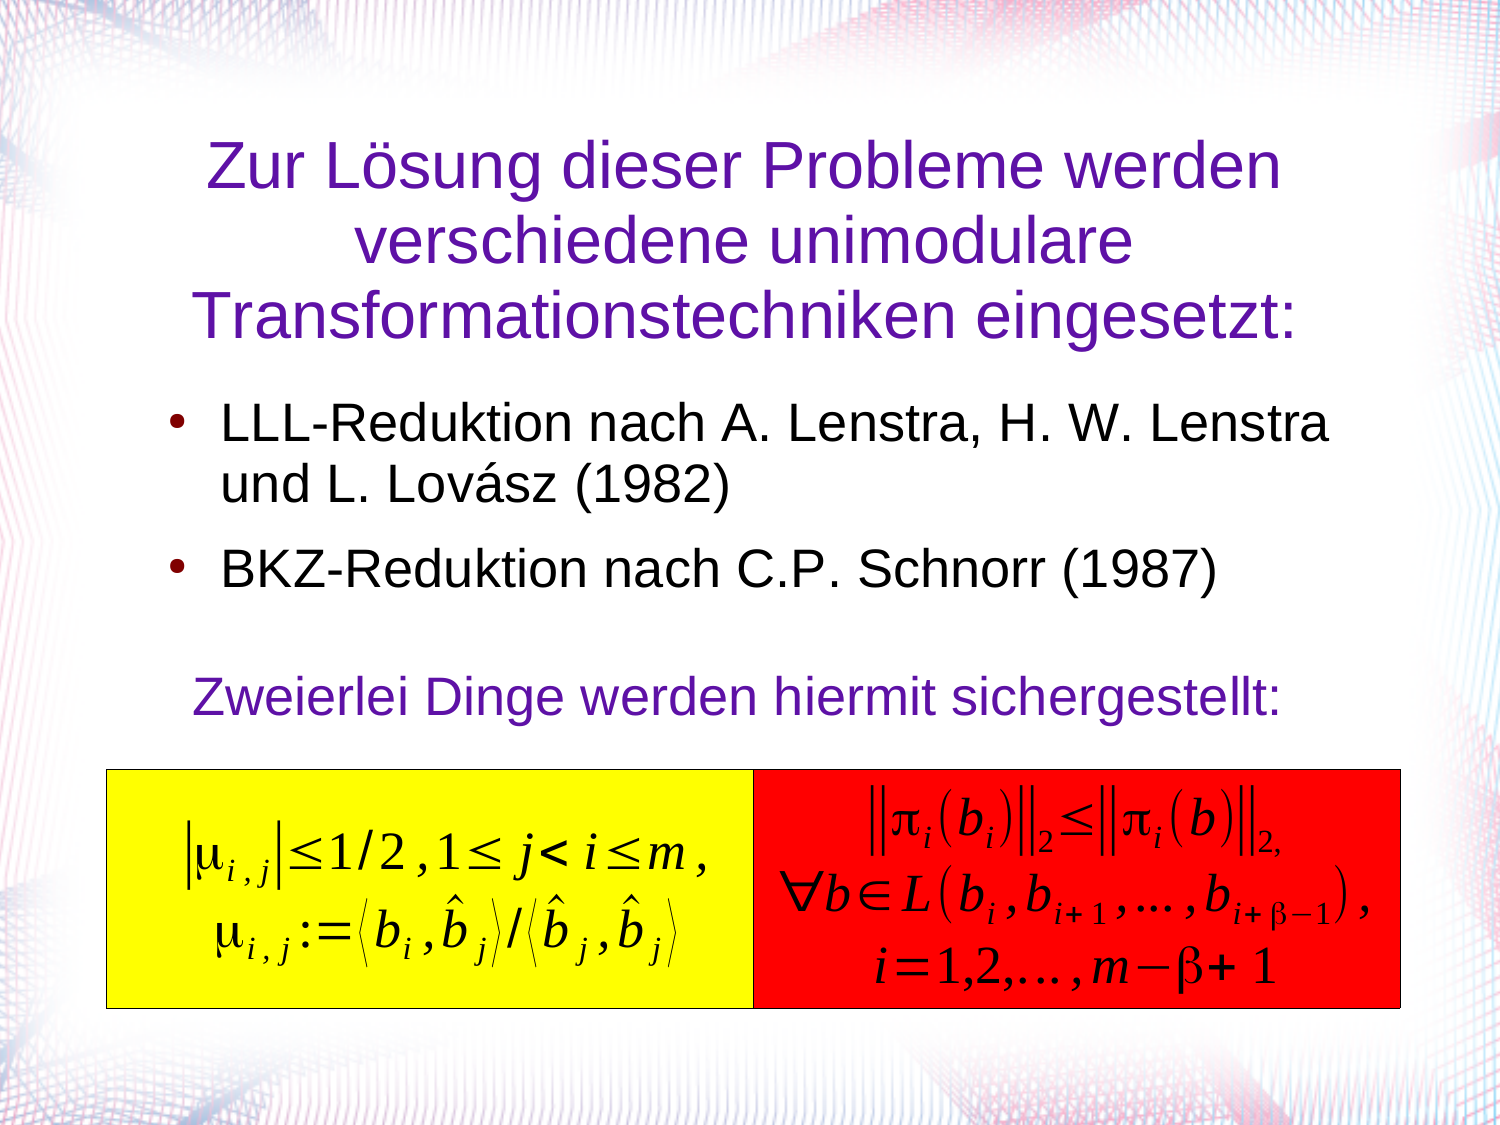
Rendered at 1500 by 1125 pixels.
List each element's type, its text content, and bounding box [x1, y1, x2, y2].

table_header [754, 770, 1400, 1008]
chart [171, 818, 716, 971]
text_box Zweierlei Dinge werden hiermit sichergestellt: [177, 654, 1331, 735]
title Zur Lösung dieser Probleme werden verschiedene unimodulare Transformationstechniken eingesetzt: [35, 106, 1455, 374]
list LLL-Reduktion nach A. Lenstra, H. W. Lenstra und L. Lovász (1982) BKZ-Reduktion nach C.P. Schnorr (1987) [150, 392, 1351, 618]
chart [771, 783, 1378, 996]
table_header [107, 770, 753, 1008]
picture [0, 0, 1500, 1125]
